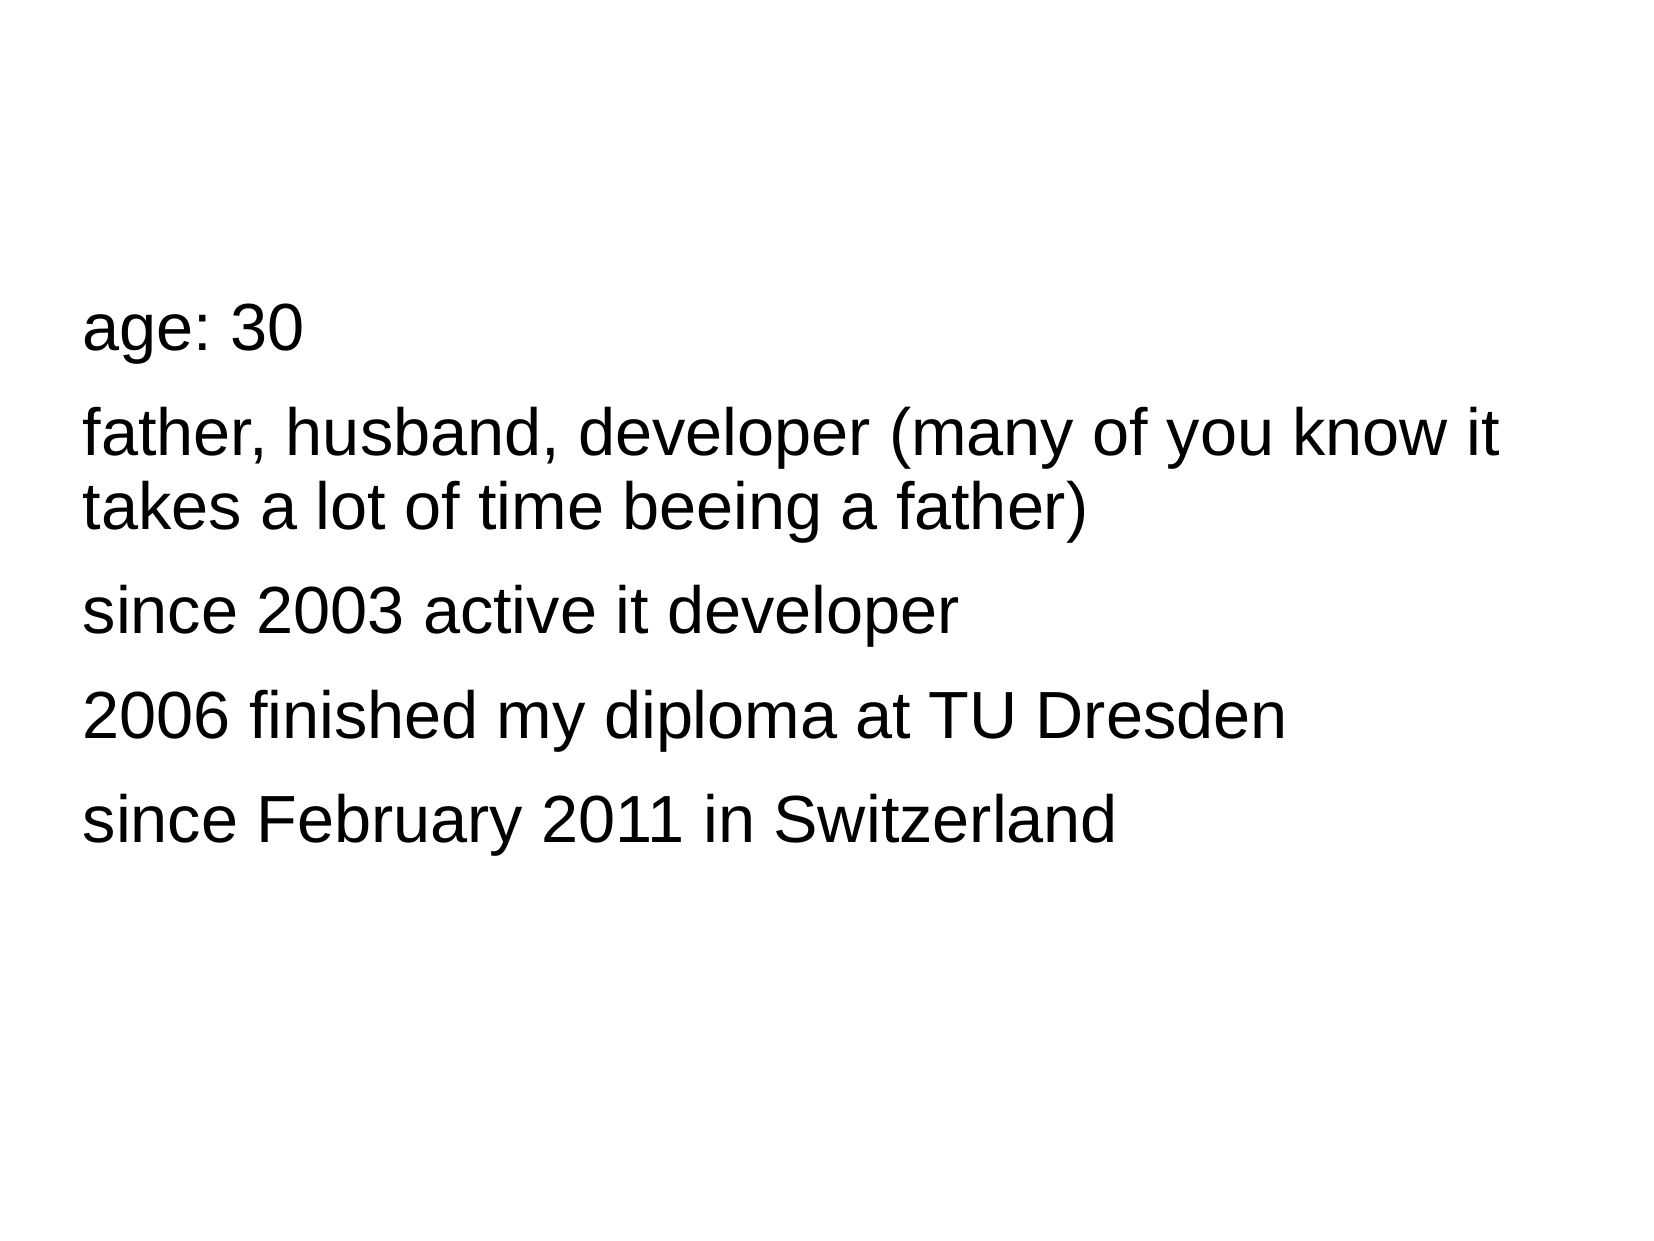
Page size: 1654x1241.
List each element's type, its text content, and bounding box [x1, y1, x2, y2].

list age: 30 father, husband, developer (many of you know it takes a lot of time beeing a father) since 2003 active it developer 2006 finished my diploma at TU Dresden since February 2011 in Switzerland [82, 290, 1571, 1094]
